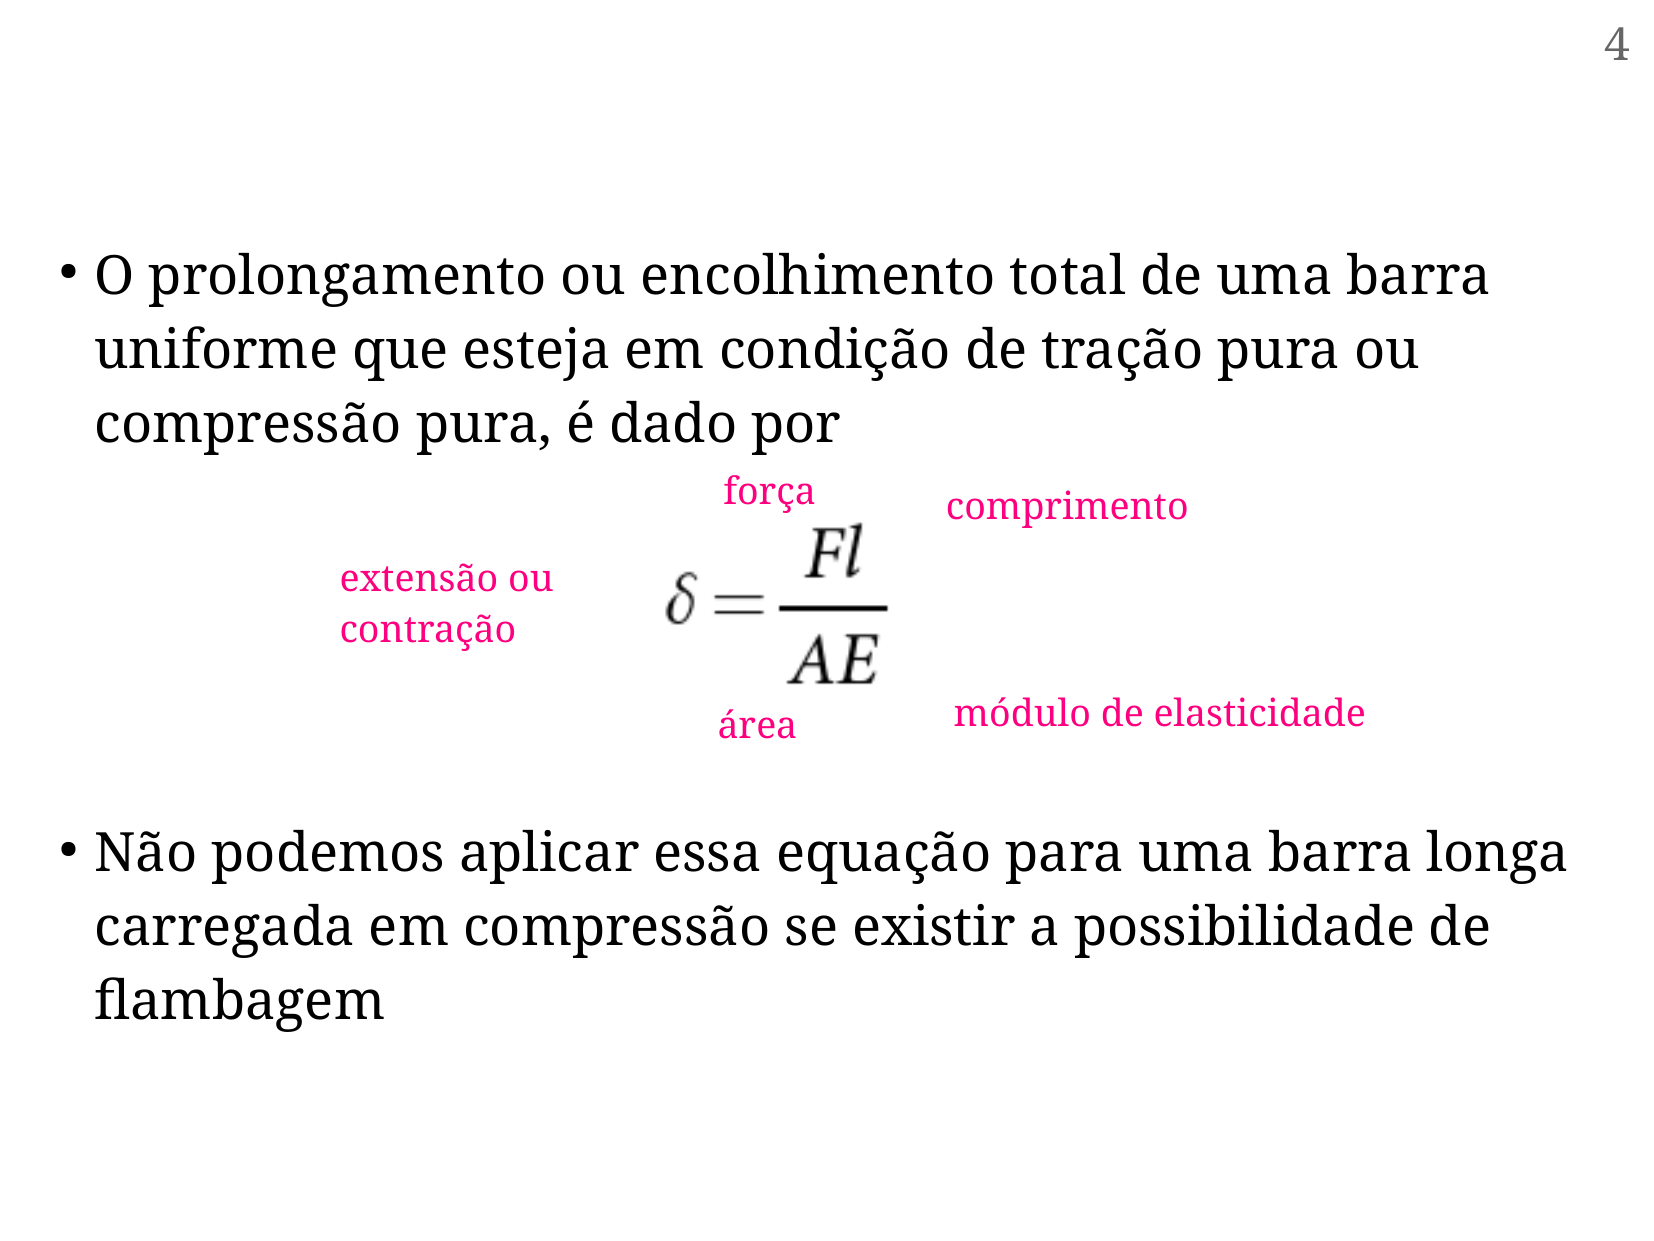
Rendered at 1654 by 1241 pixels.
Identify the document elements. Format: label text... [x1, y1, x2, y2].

list O prolongamento ou encolhimento total de uma barra uniforme que esteja em condição de tração pura ou compressão pura, é dado por Não podemos aplicar essa equação para uma barra longa carregada em compressão se existir a possibilidade de flambagem [59, 236, 1595, 1211]
text_box extensão ou contração [324, 544, 635, 663]
text_box força [708, 457, 901, 532]
text_box módulo de elasticidade [938, 679, 1403, 753]
picture [664, 516, 896, 692]
text_box comprimento [931, 472, 1226, 547]
text_box área [702, 691, 827, 764]
